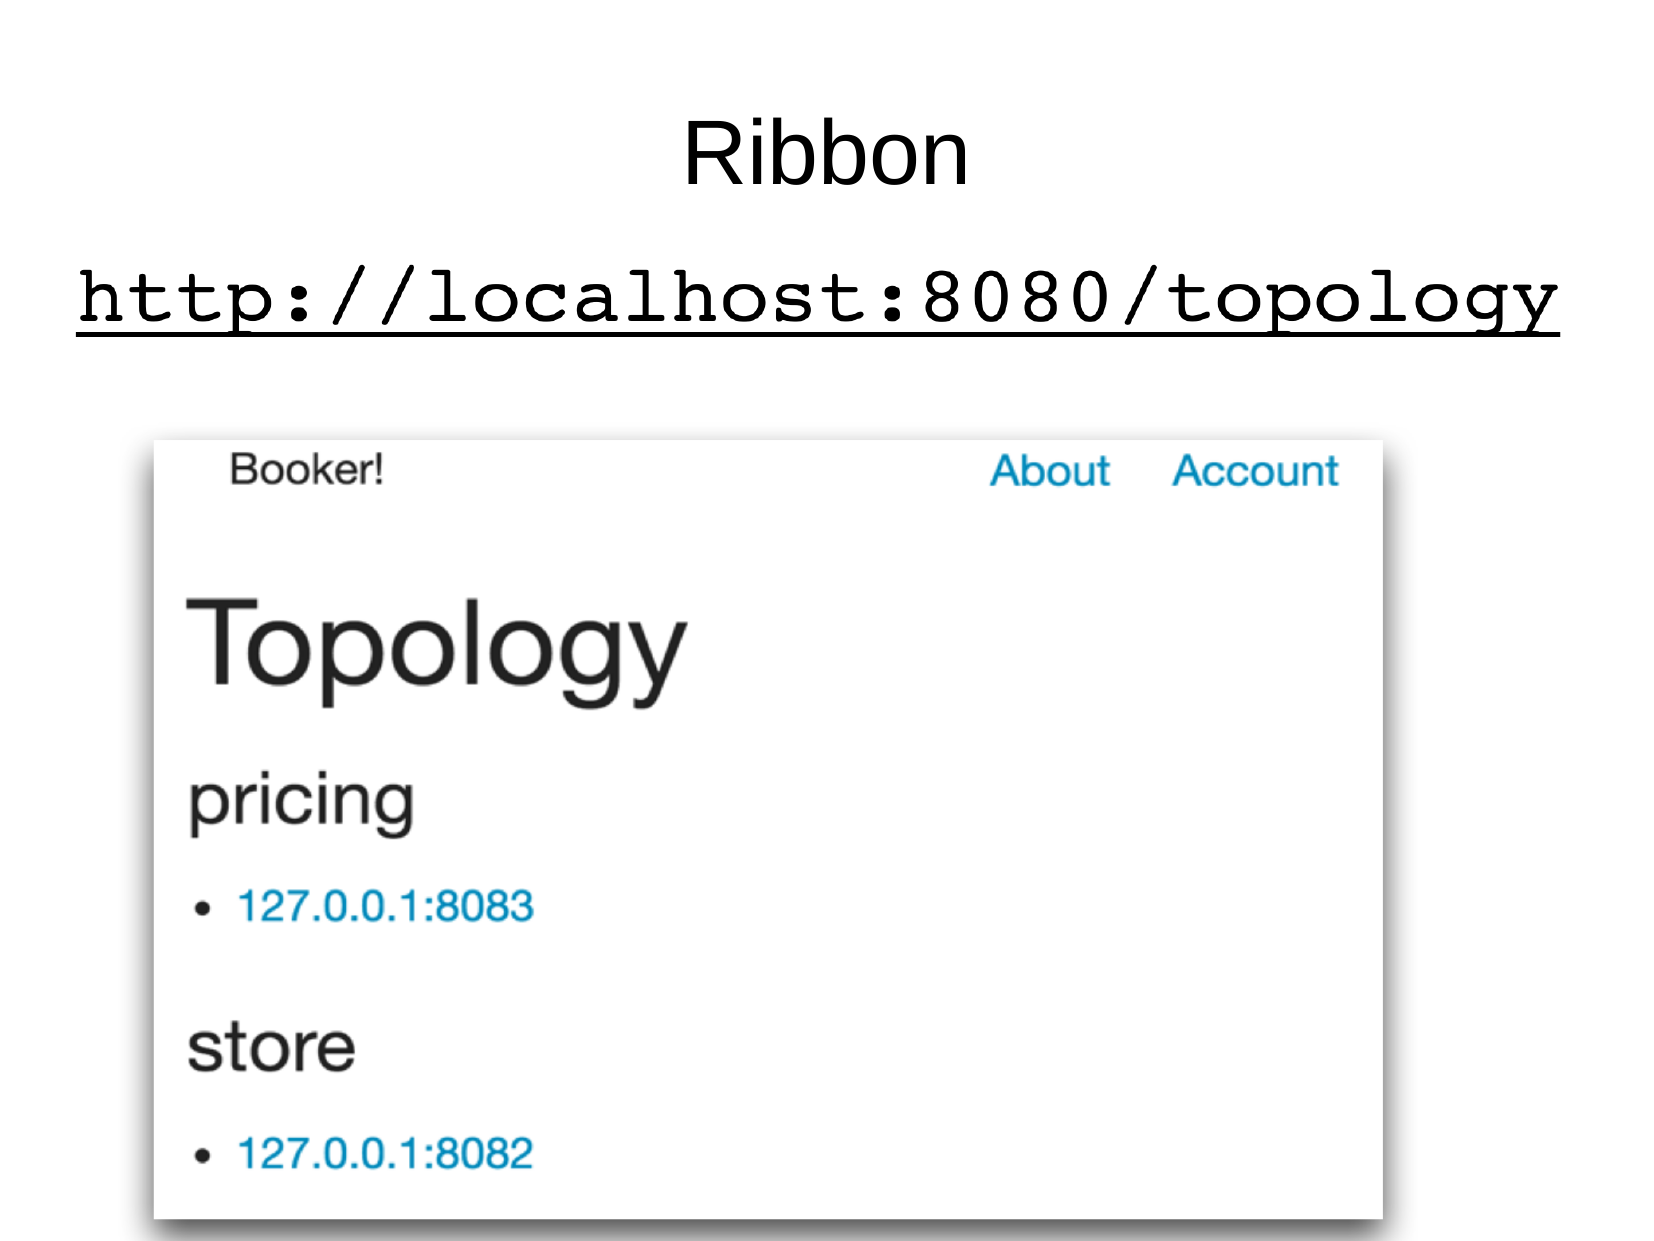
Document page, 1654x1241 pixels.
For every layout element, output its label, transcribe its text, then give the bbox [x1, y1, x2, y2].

title Ribbon [82, 49, 1571, 224]
picture [60, 224, 1606, 1241]
